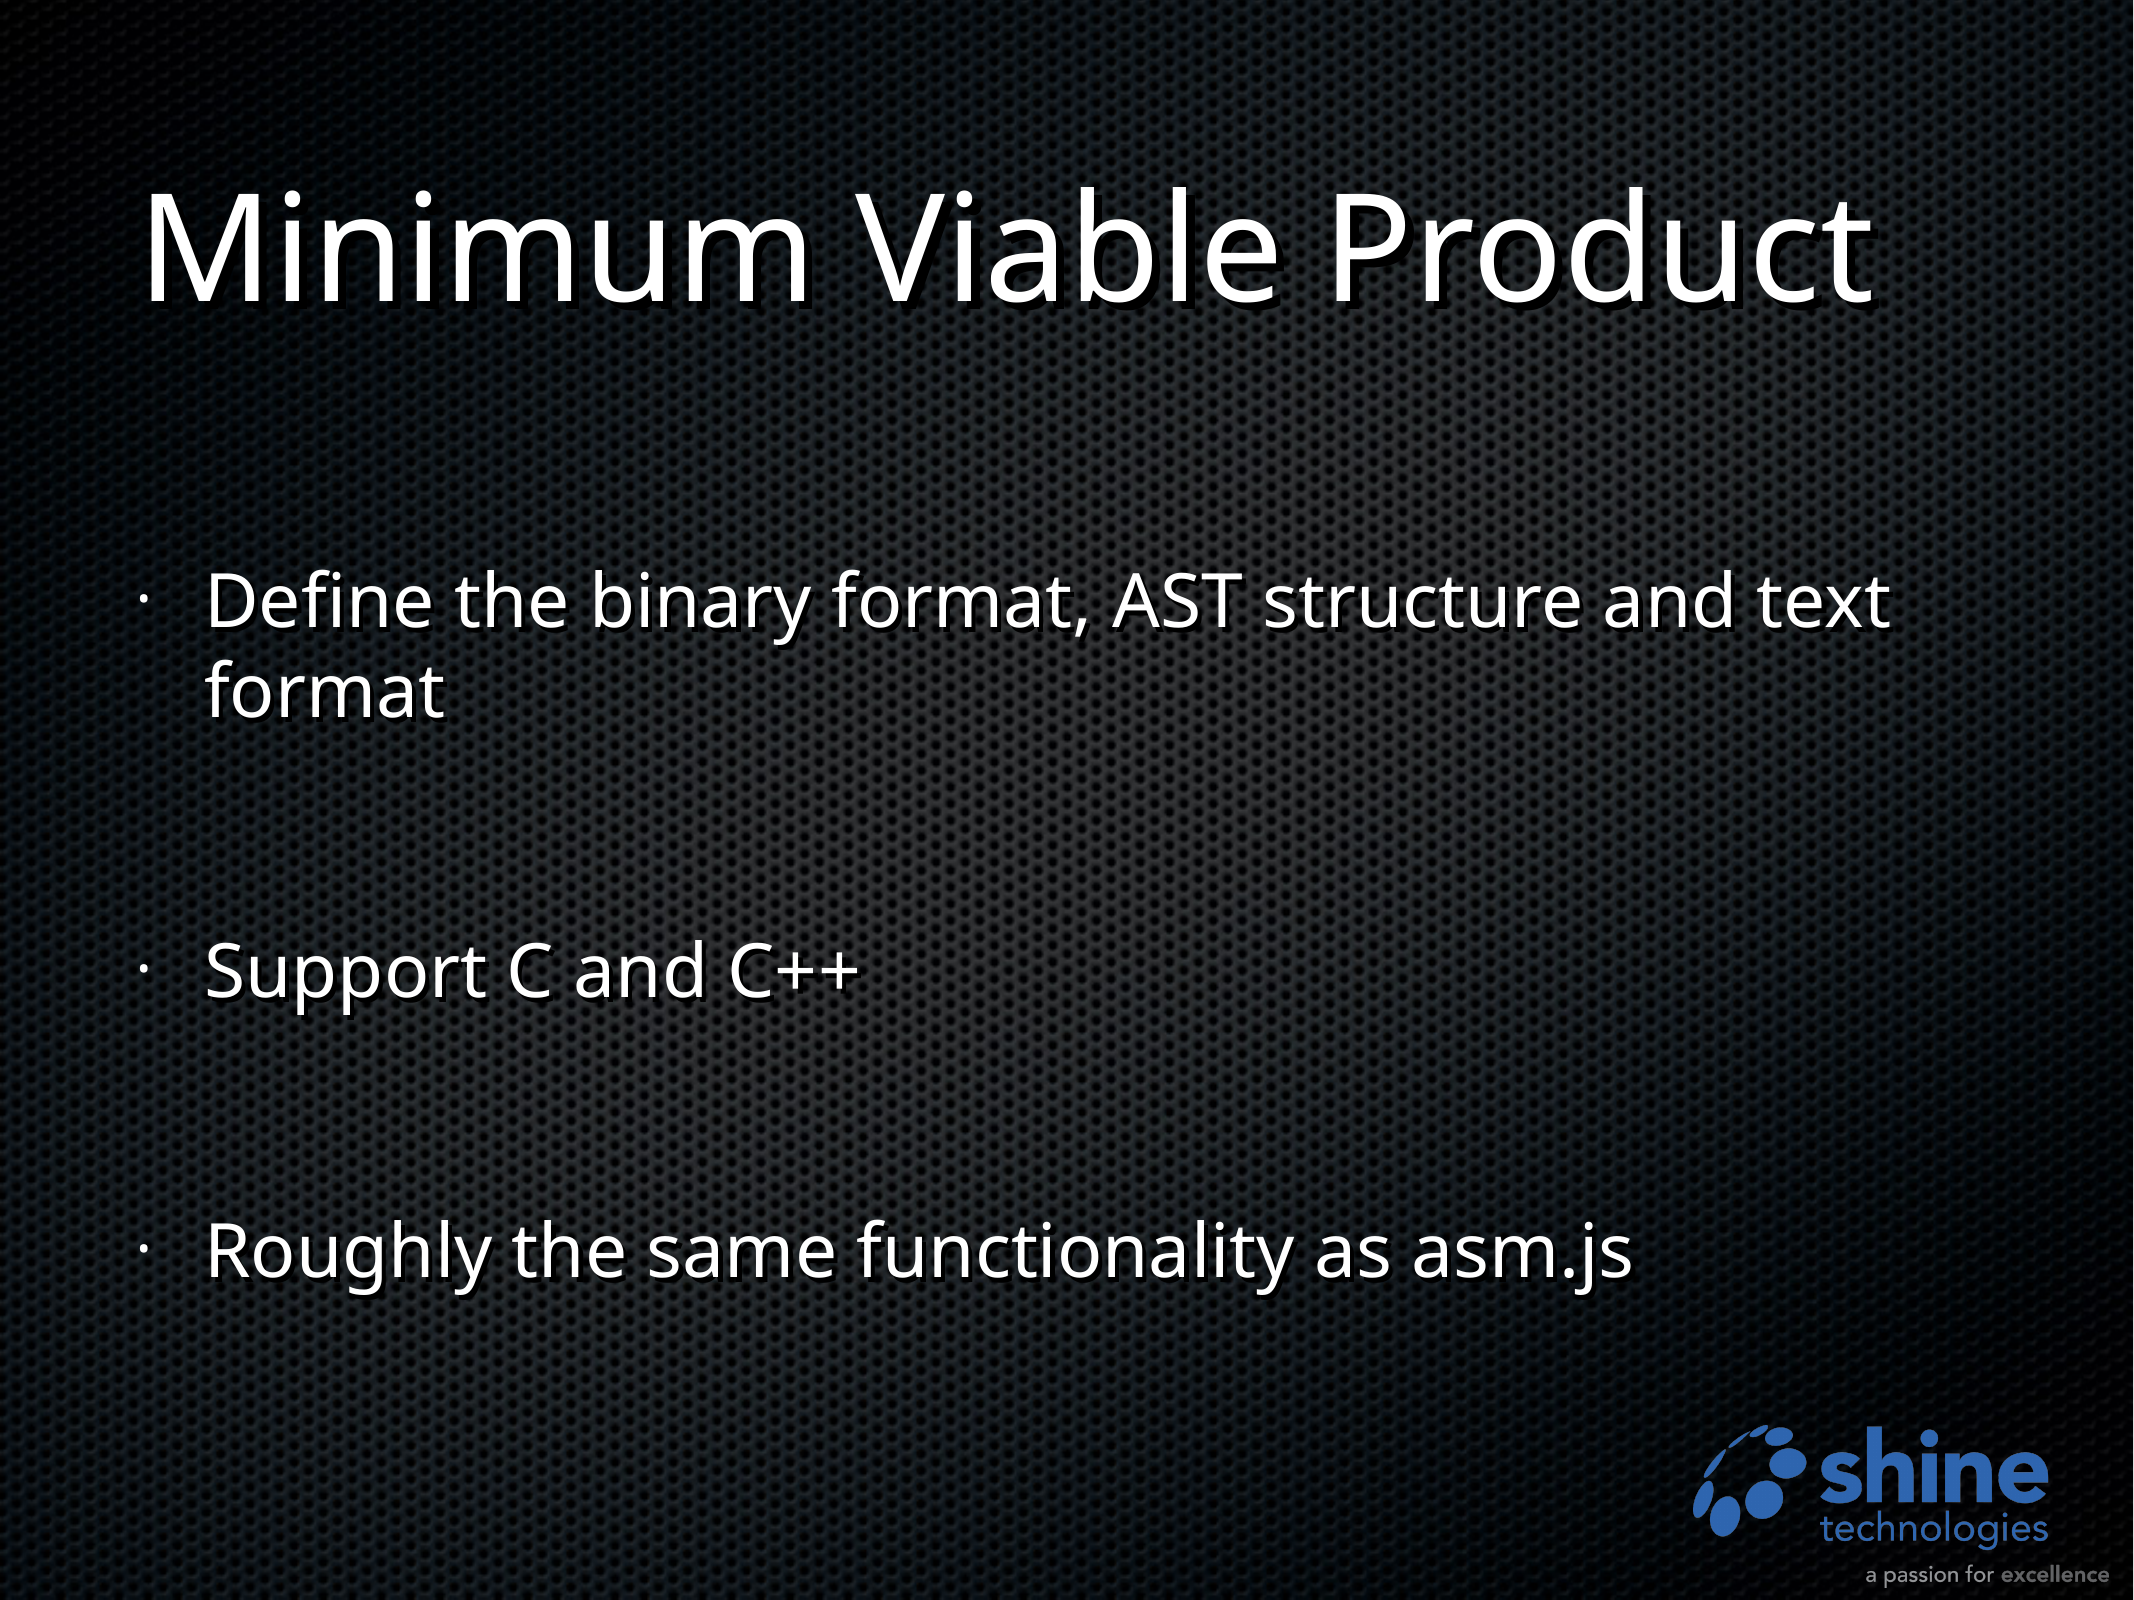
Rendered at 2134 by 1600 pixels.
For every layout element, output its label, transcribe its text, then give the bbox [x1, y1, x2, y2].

picture [0, 0, 2134, 1600]
list Define the binary format, AST structure and text format Support C and C++ Roughly the same functionality as asm.js [129, 454, 2005, 1392]
title Minimum Viable Product [129, 41, 2005, 442]
